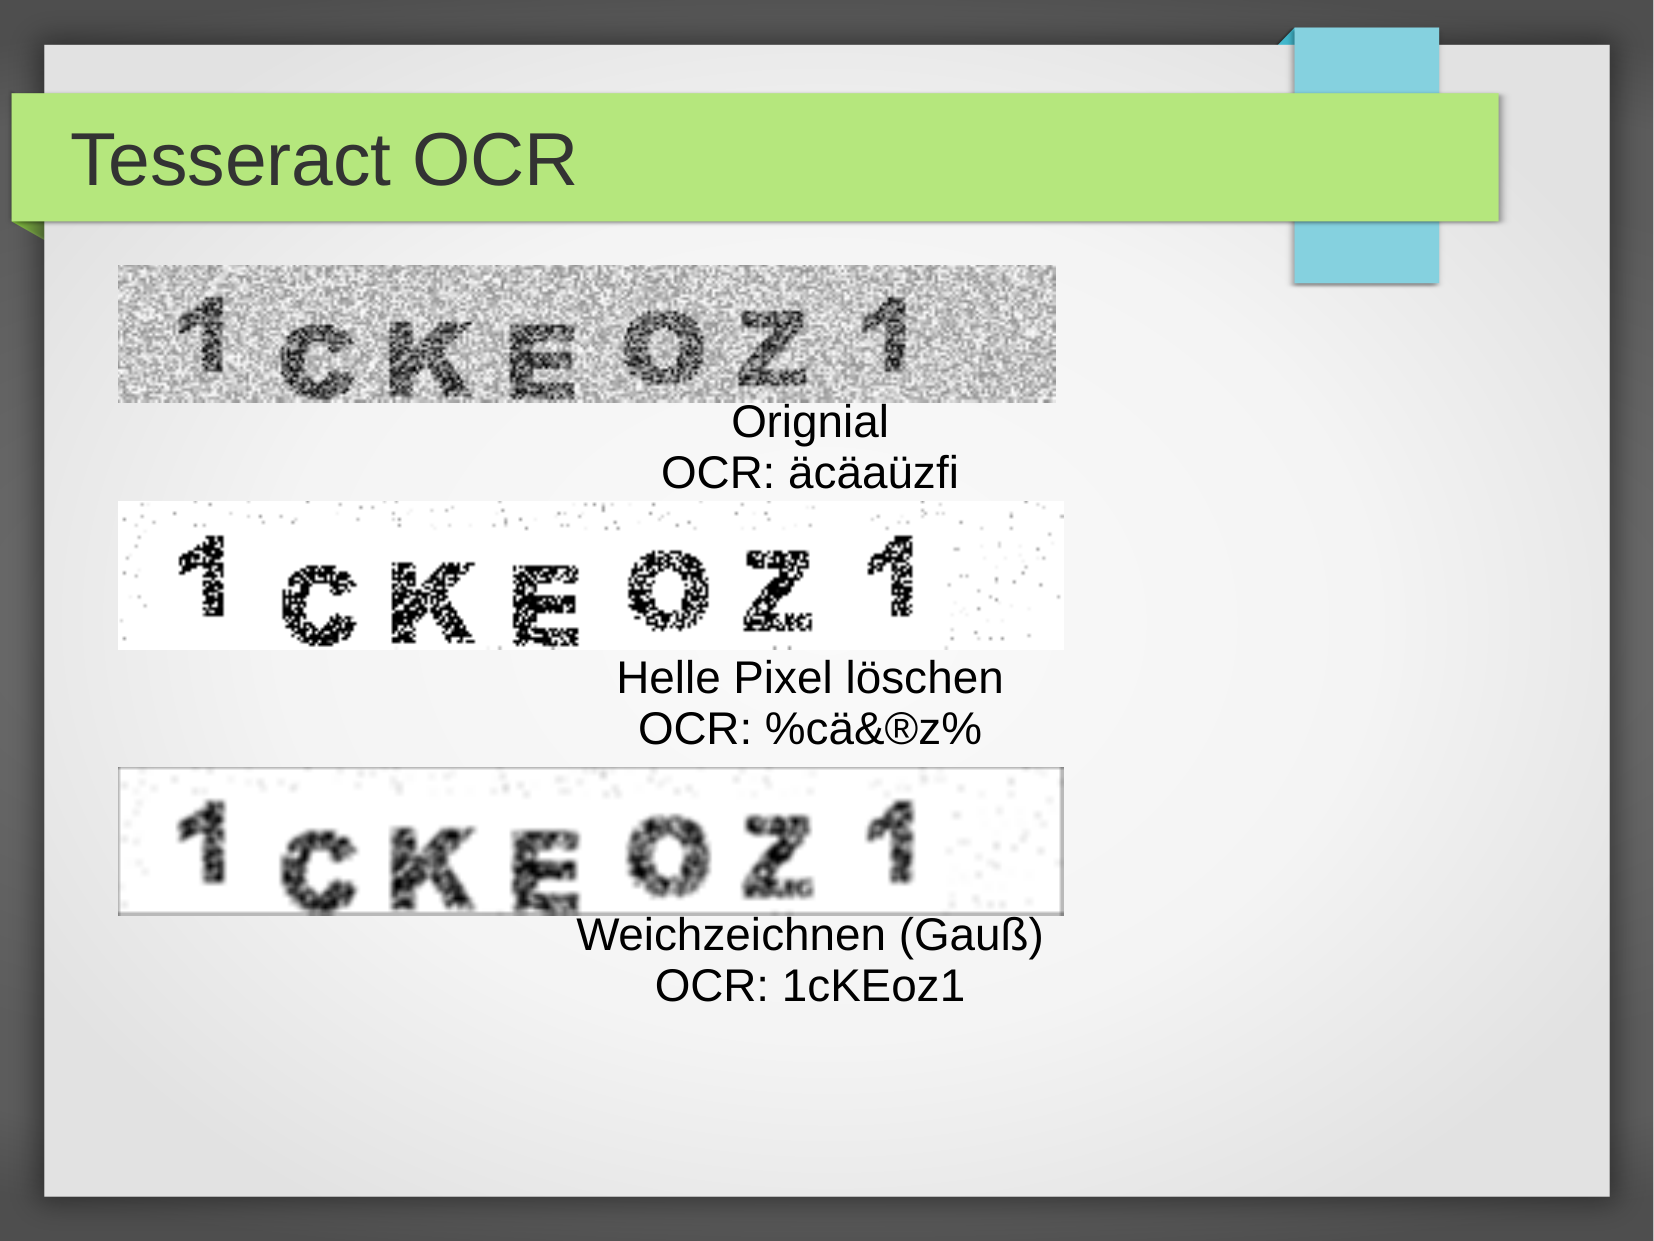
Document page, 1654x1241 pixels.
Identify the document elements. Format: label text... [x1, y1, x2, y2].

subtitle Orignial OCR: äcäaüzﬁ Helle Pixel löschen OCR: %cä&®z% Weichzeichnen (Gauß) OCR: 1cKEoz1 [82, 343, 1538, 1063]
title Tesseract OCR [70, 106, 1229, 213]
picture [0, 0, 1654, 1241]
